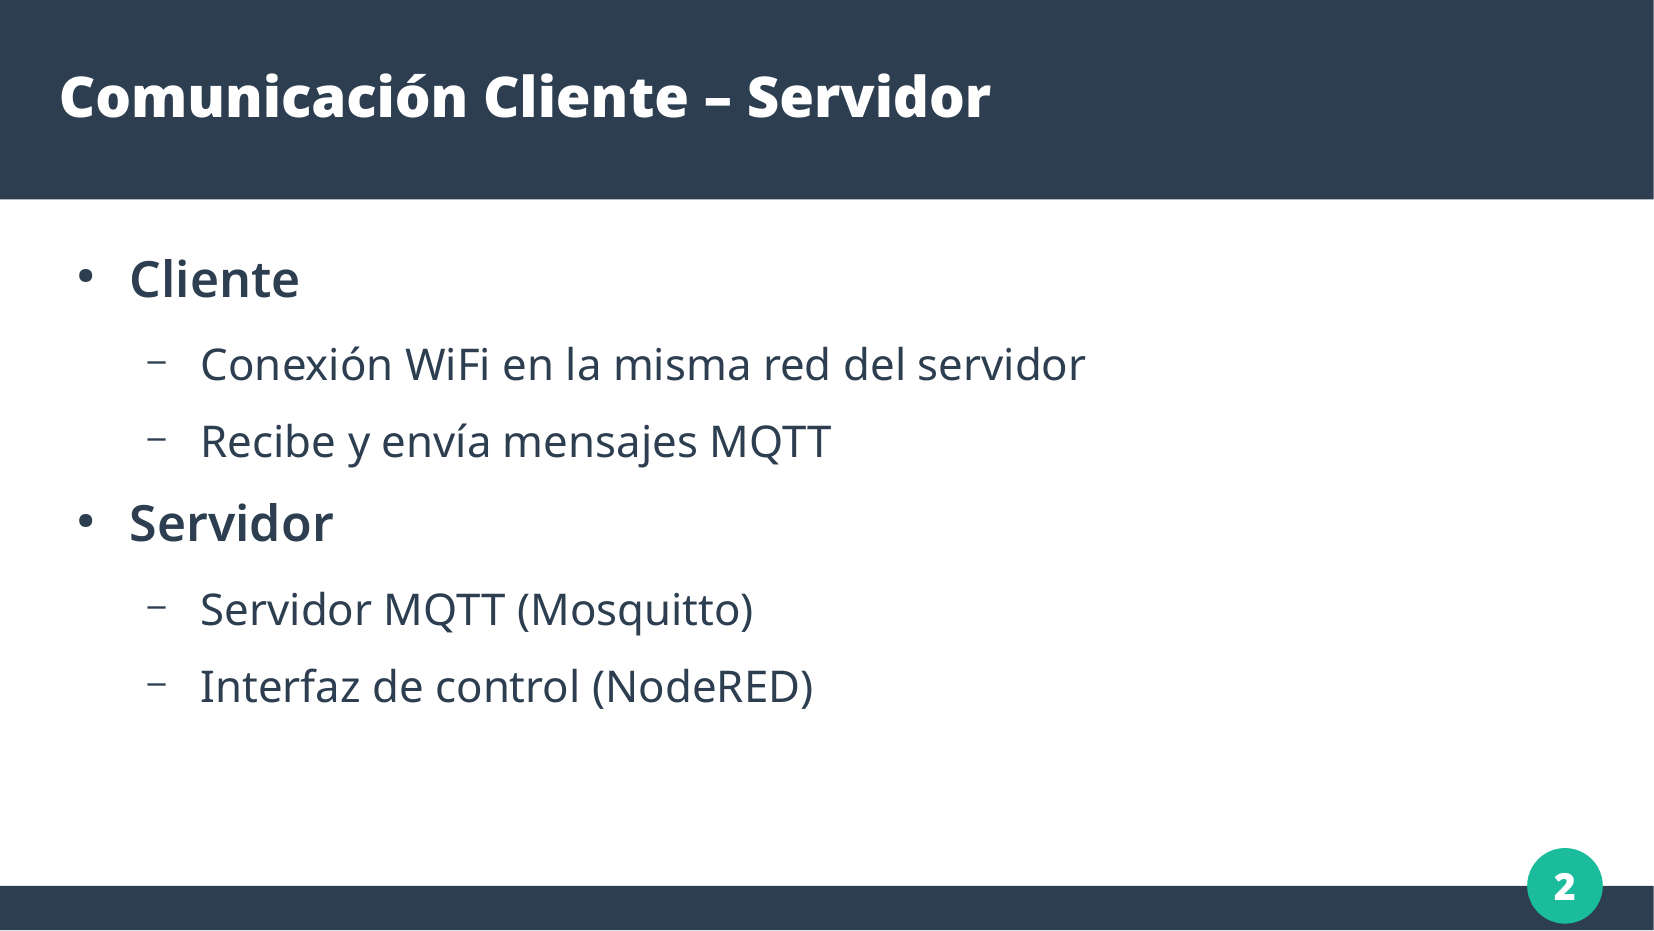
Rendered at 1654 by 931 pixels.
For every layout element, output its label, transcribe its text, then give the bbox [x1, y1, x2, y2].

list Cliente Conexión WiFi en la misma red del servidor Recibe y envía mensajes MQTT Servidor Servidor MQTT (Mosquitto) Interfaz de control (NodeRED) [59, 243, 1595, 864]
title Comunicación Cliente – Servidor [59, 37, 1595, 155]
